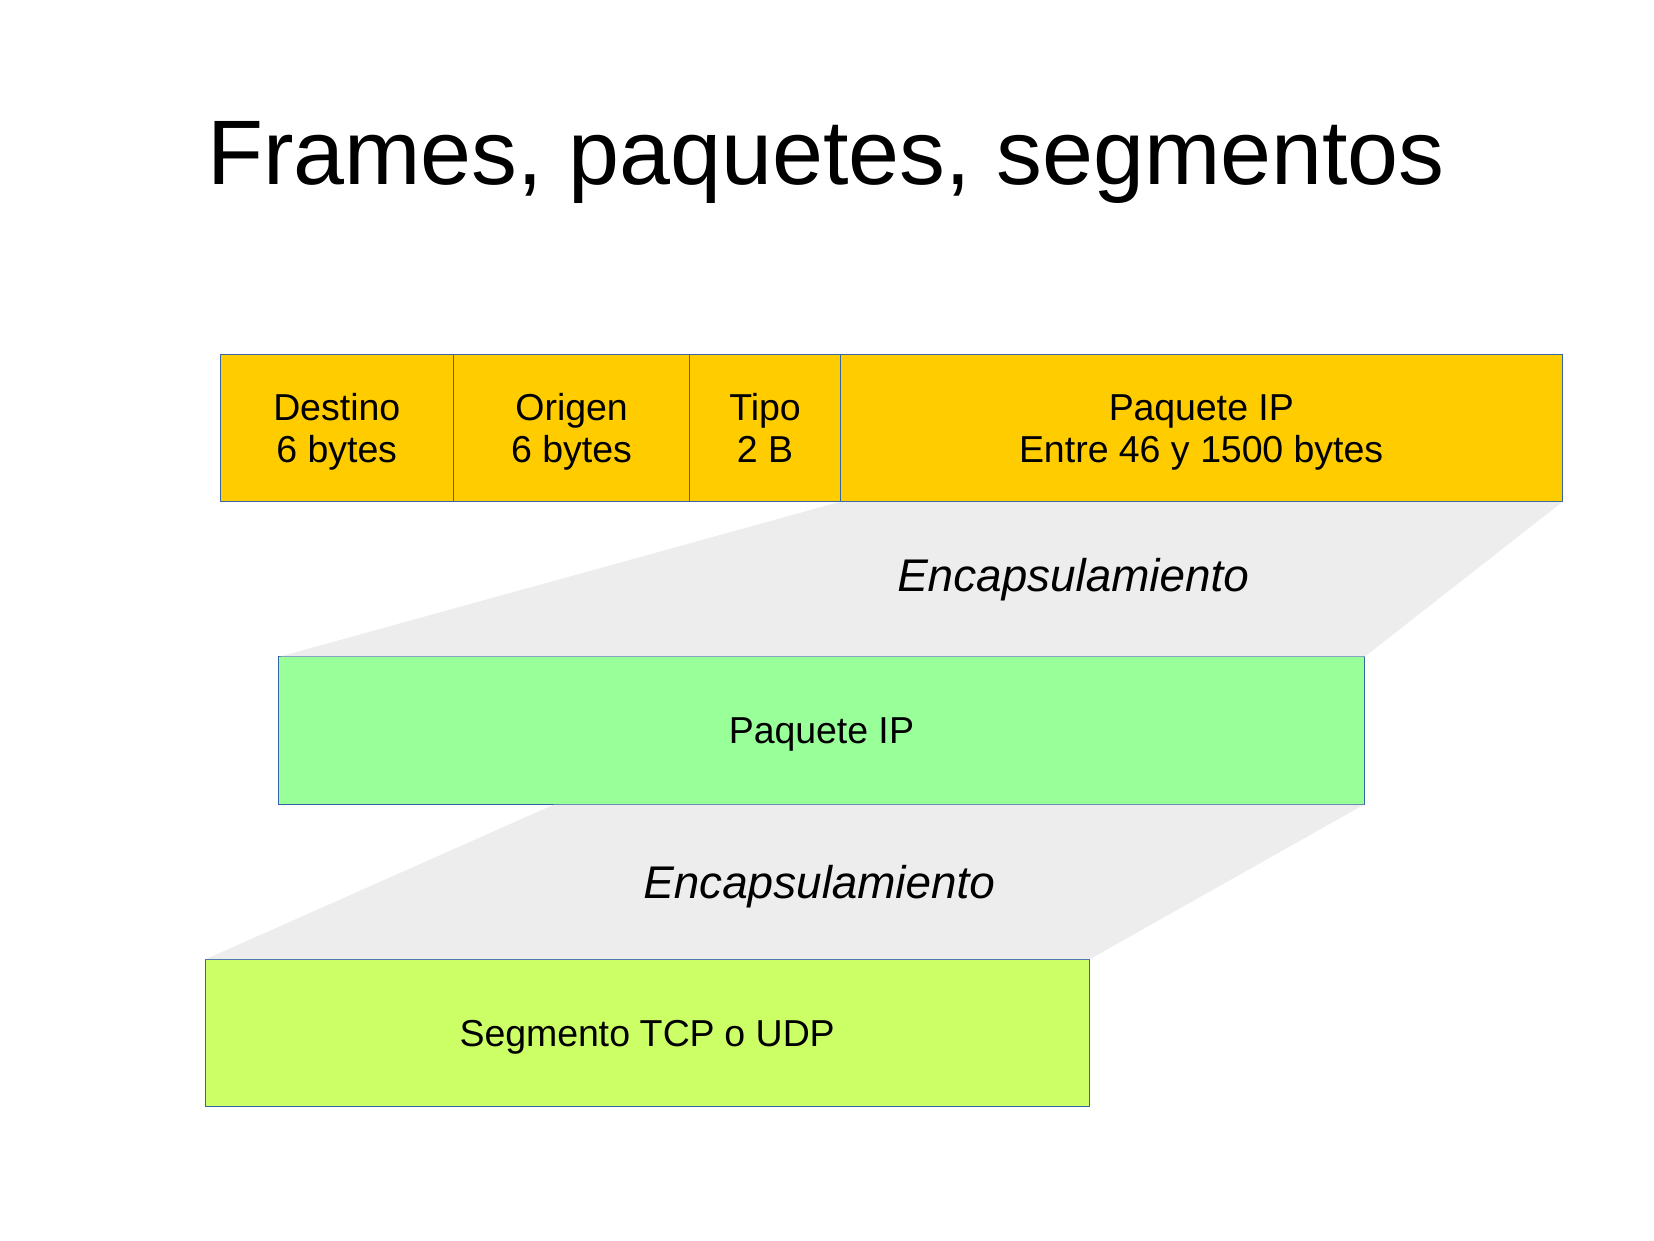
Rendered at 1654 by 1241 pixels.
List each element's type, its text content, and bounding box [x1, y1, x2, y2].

text_box Paquete IP [278, 657, 1365, 805]
text_box Origen 6 bytes [453, 354, 689, 502]
text_box Encapsulamiento [628, 849, 1011, 917]
text_box Tipo 2 B [689, 354, 840, 502]
title Frames, paquetes, segmentos [82, 49, 1571, 257]
text_box Destino 6 bytes [220, 354, 453, 502]
text_box [205, 804, 1365, 960]
text_box Paquete IP Entre 46 y 1500 bytes [840, 354, 1563, 501]
text_box [278, 501, 1563, 657]
text_box Segmento TCP o UDP [205, 960, 1090, 1107]
text_box Encapsulamiento [882, 542, 1264, 609]
